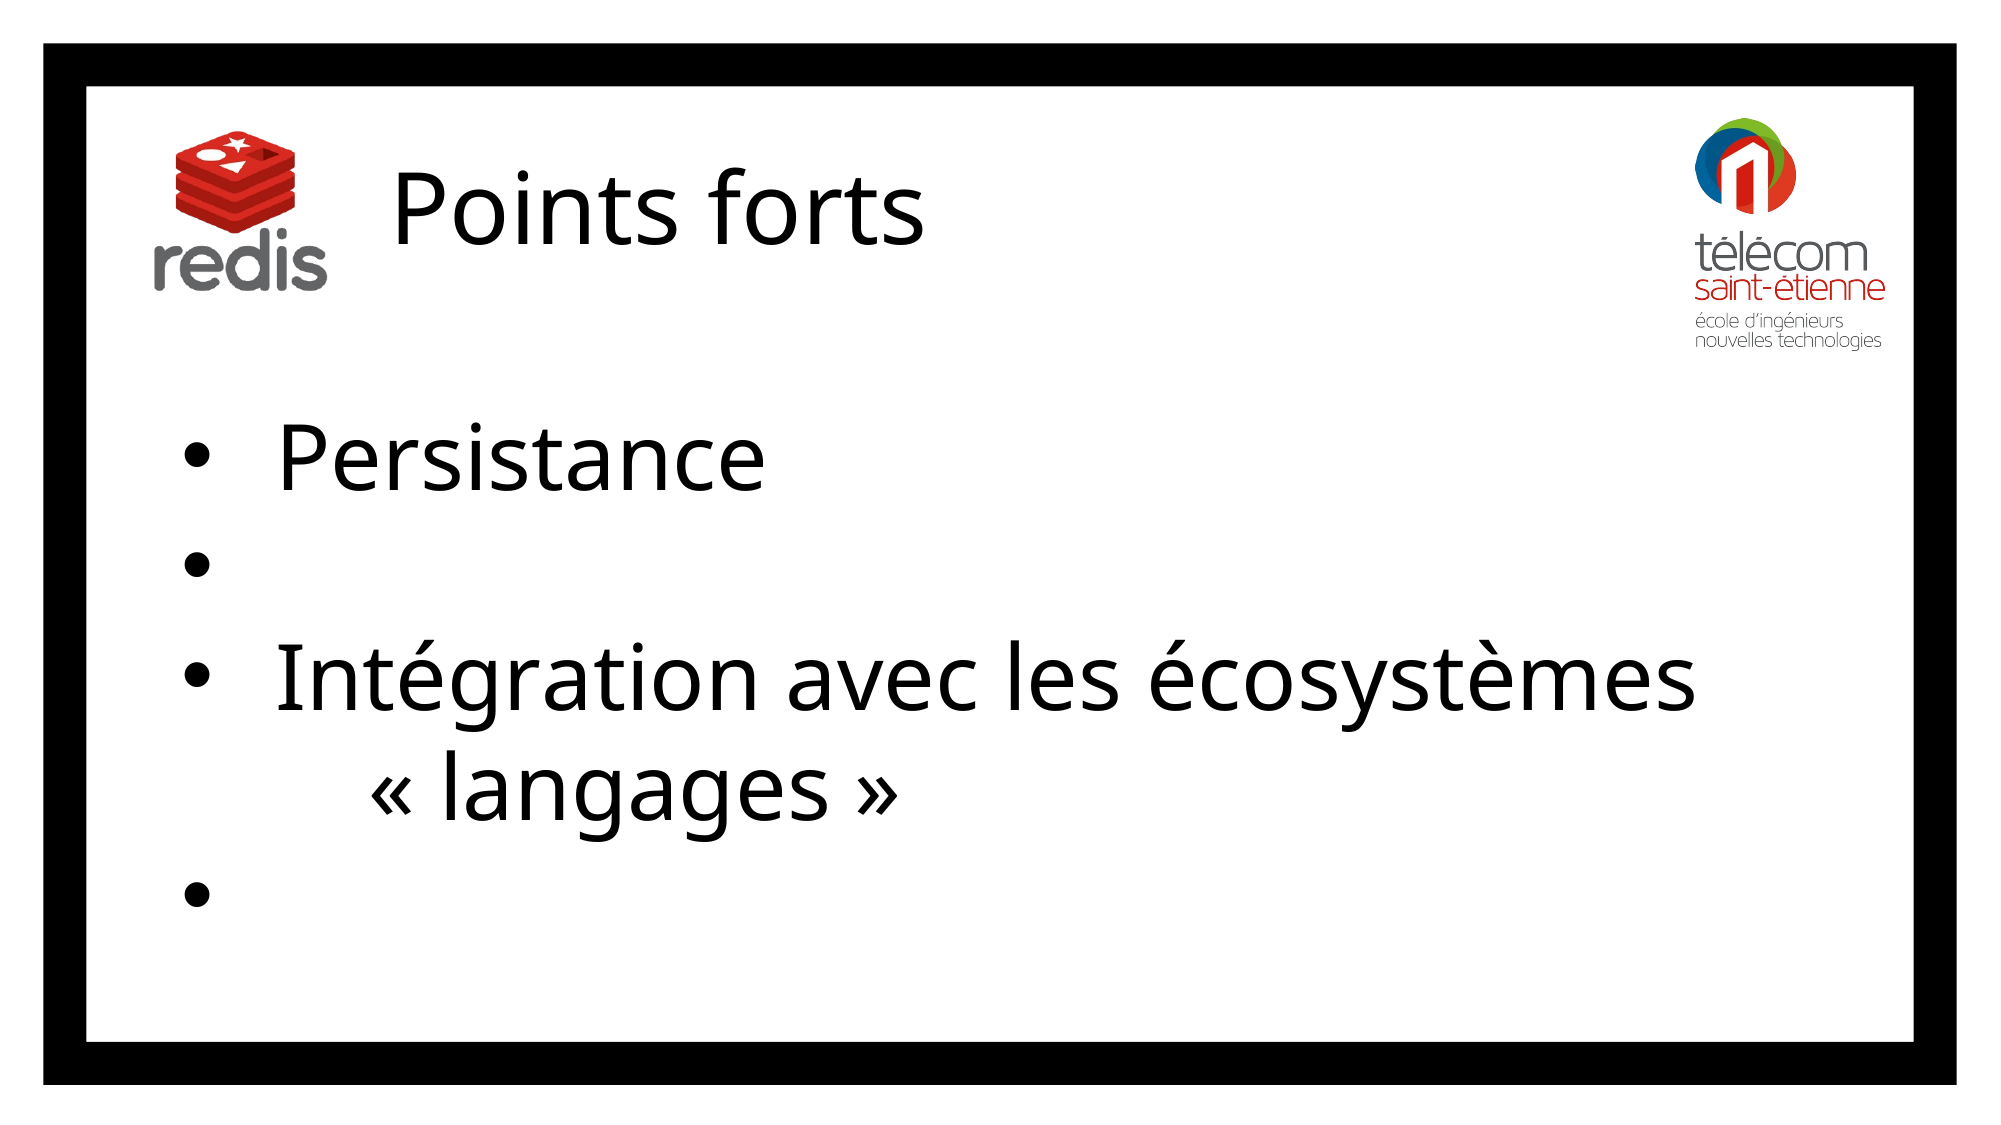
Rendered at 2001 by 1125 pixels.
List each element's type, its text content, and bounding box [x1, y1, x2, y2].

picture [129, 116, 351, 304]
title Points forts [369, 138, 1849, 304]
picture [1715, 134, 1730, 138]
text_box Persistance Intégration avec les écosystèmes « langages » [166, 391, 1849, 1008]
picture [1695, 118, 1885, 351]
